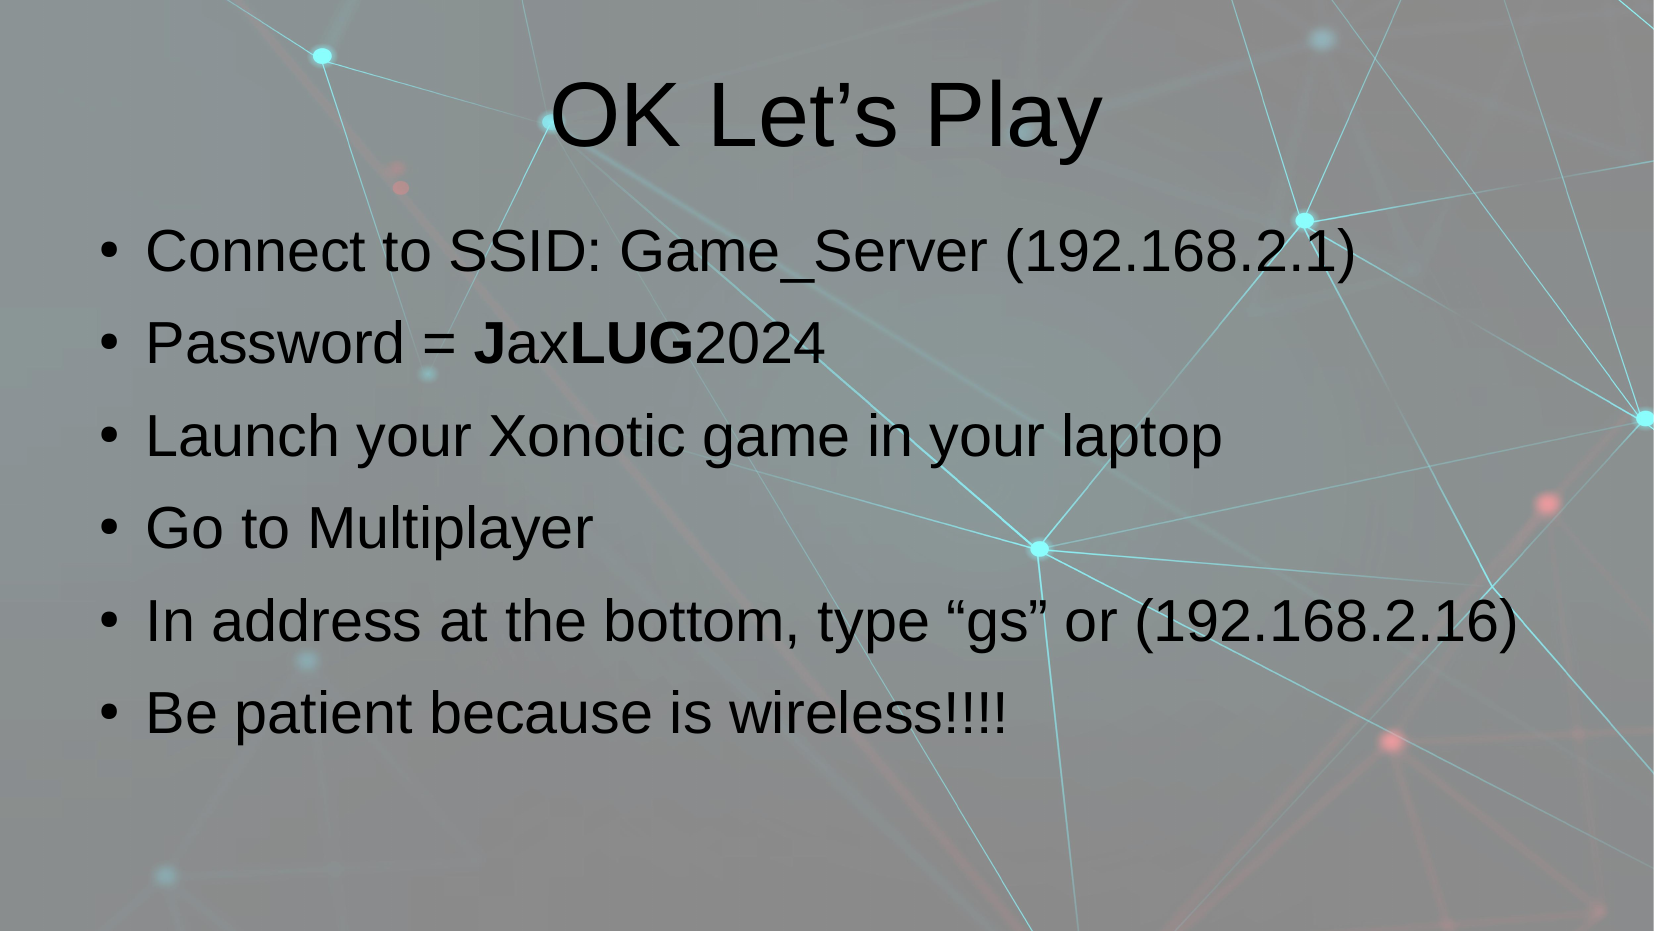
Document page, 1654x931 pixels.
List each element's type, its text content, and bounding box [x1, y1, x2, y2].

picture [0, 0, 1654, 931]
list Connect to SSID: Game_Server (192.168.2.1) Password = JaxLUG2024 Launch your Xonotic game in your laptop Go to Multiplayer In address at the bottom, type “gs” or (192.168.2.16) Be patient because is wireless!!!! [82, 217, 1571, 758]
title OK Let’s Play [82, 37, 1571, 193]
